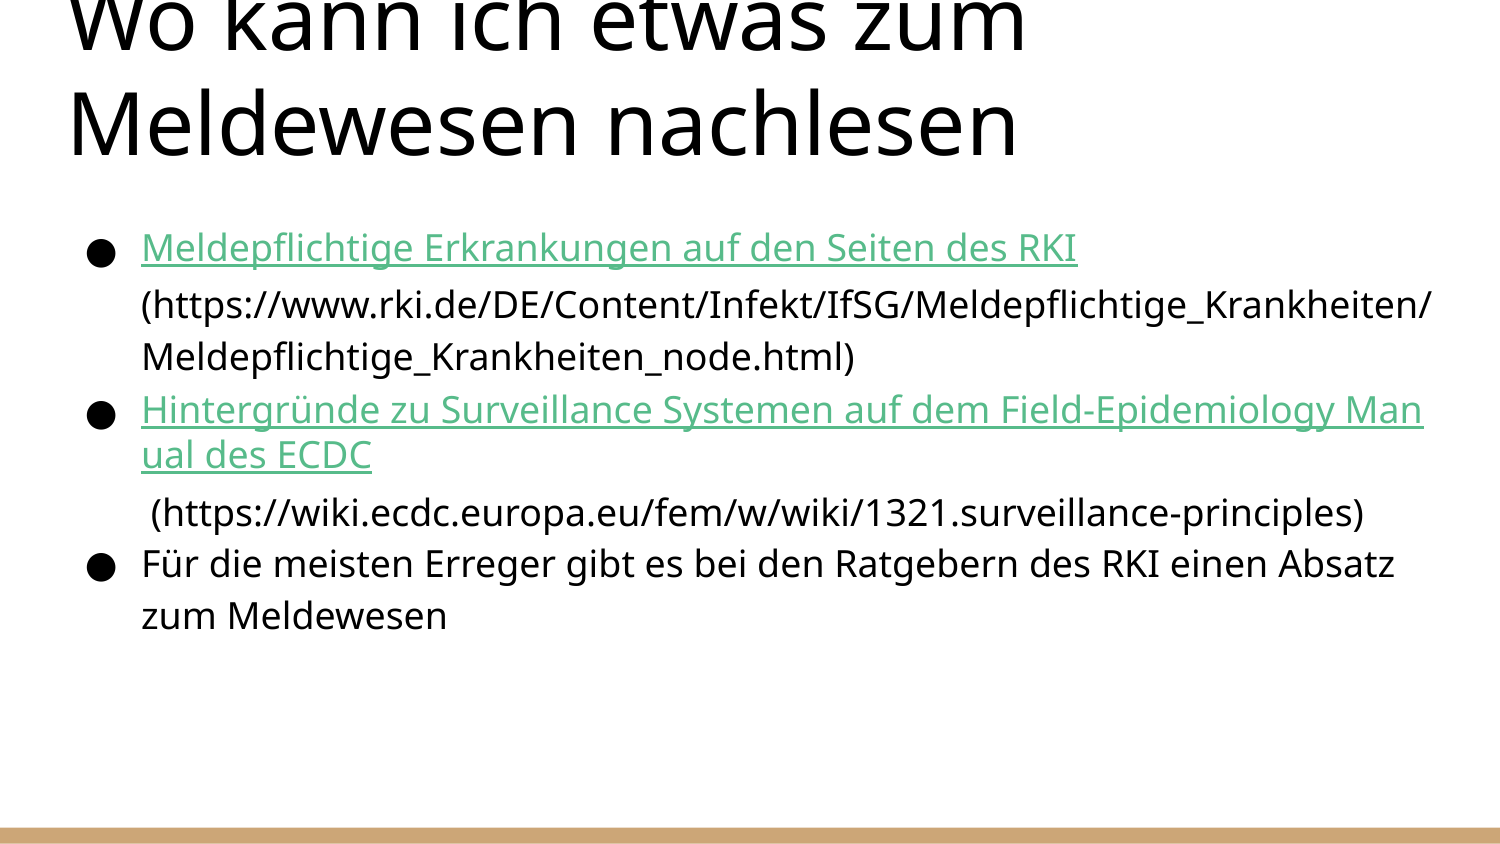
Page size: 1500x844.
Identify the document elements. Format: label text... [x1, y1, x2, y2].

list Meldepflichtige Erkrankungen auf den Seiten des RKI (https://www.rki.de/DE/Content/Infekt/IfSG/Meldepflichtige_Krankheiten/Meldepflichtige_Krankheiten_node.html) Hintergründe zu Surveillance Systemen auf dem Field-Epidemiology Manual des ECDC (https://wiki.ecdc.europa.eu/fem/w/wiki/1321.surveillance-principles) Für die meisten Erreger gibt es bei den Ratgebern des RKI einen Absatz zum Meldewesen [51, 200, 1449, 752]
title Wo kann ich etwas zum Meldewesen nachlesen [51, 51, 1449, 189]
